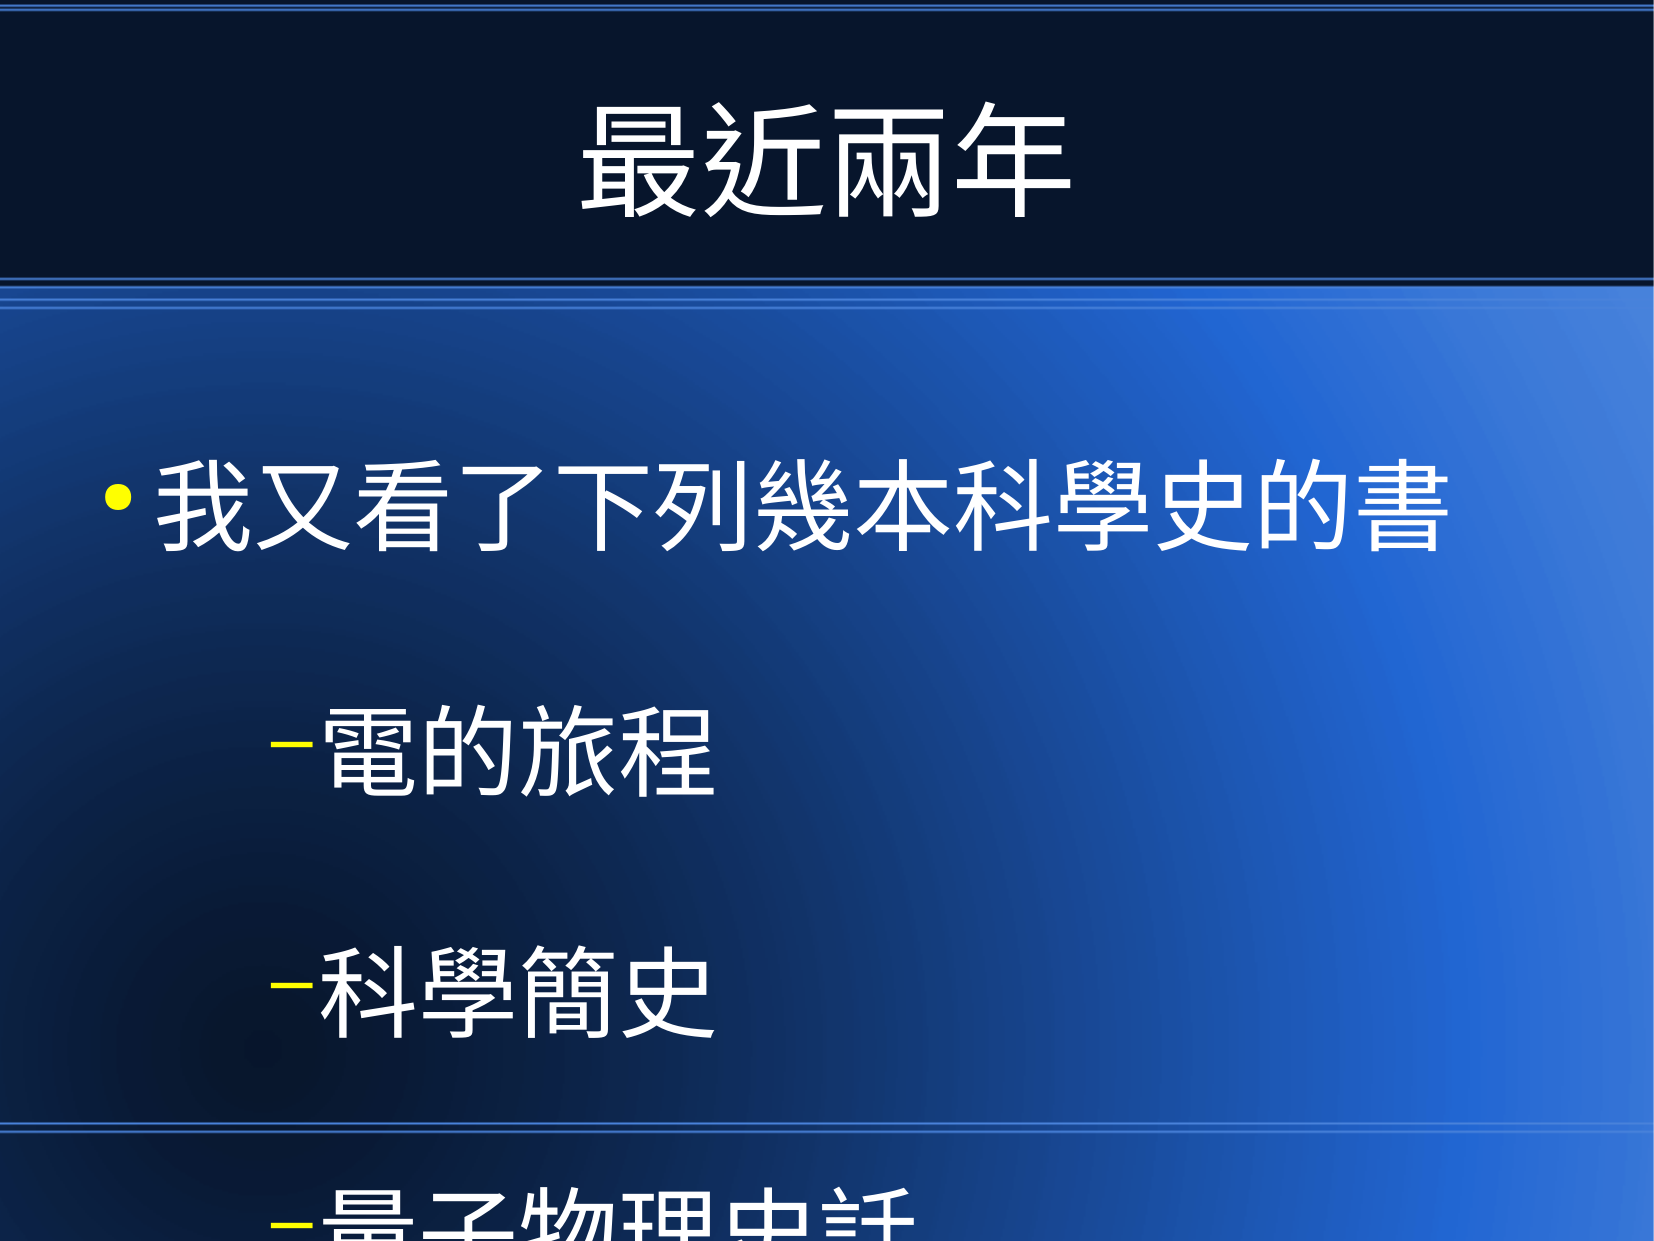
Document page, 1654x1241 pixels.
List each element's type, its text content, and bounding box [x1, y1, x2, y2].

picture [0, 0, 1654, 1241]
list 我又看了下列幾本科學史的書 電的旅程 科學簡史 量子物理史話 [82, 355, 1571, 1241]
title 最近兩年 [82, 49, 1571, 257]
